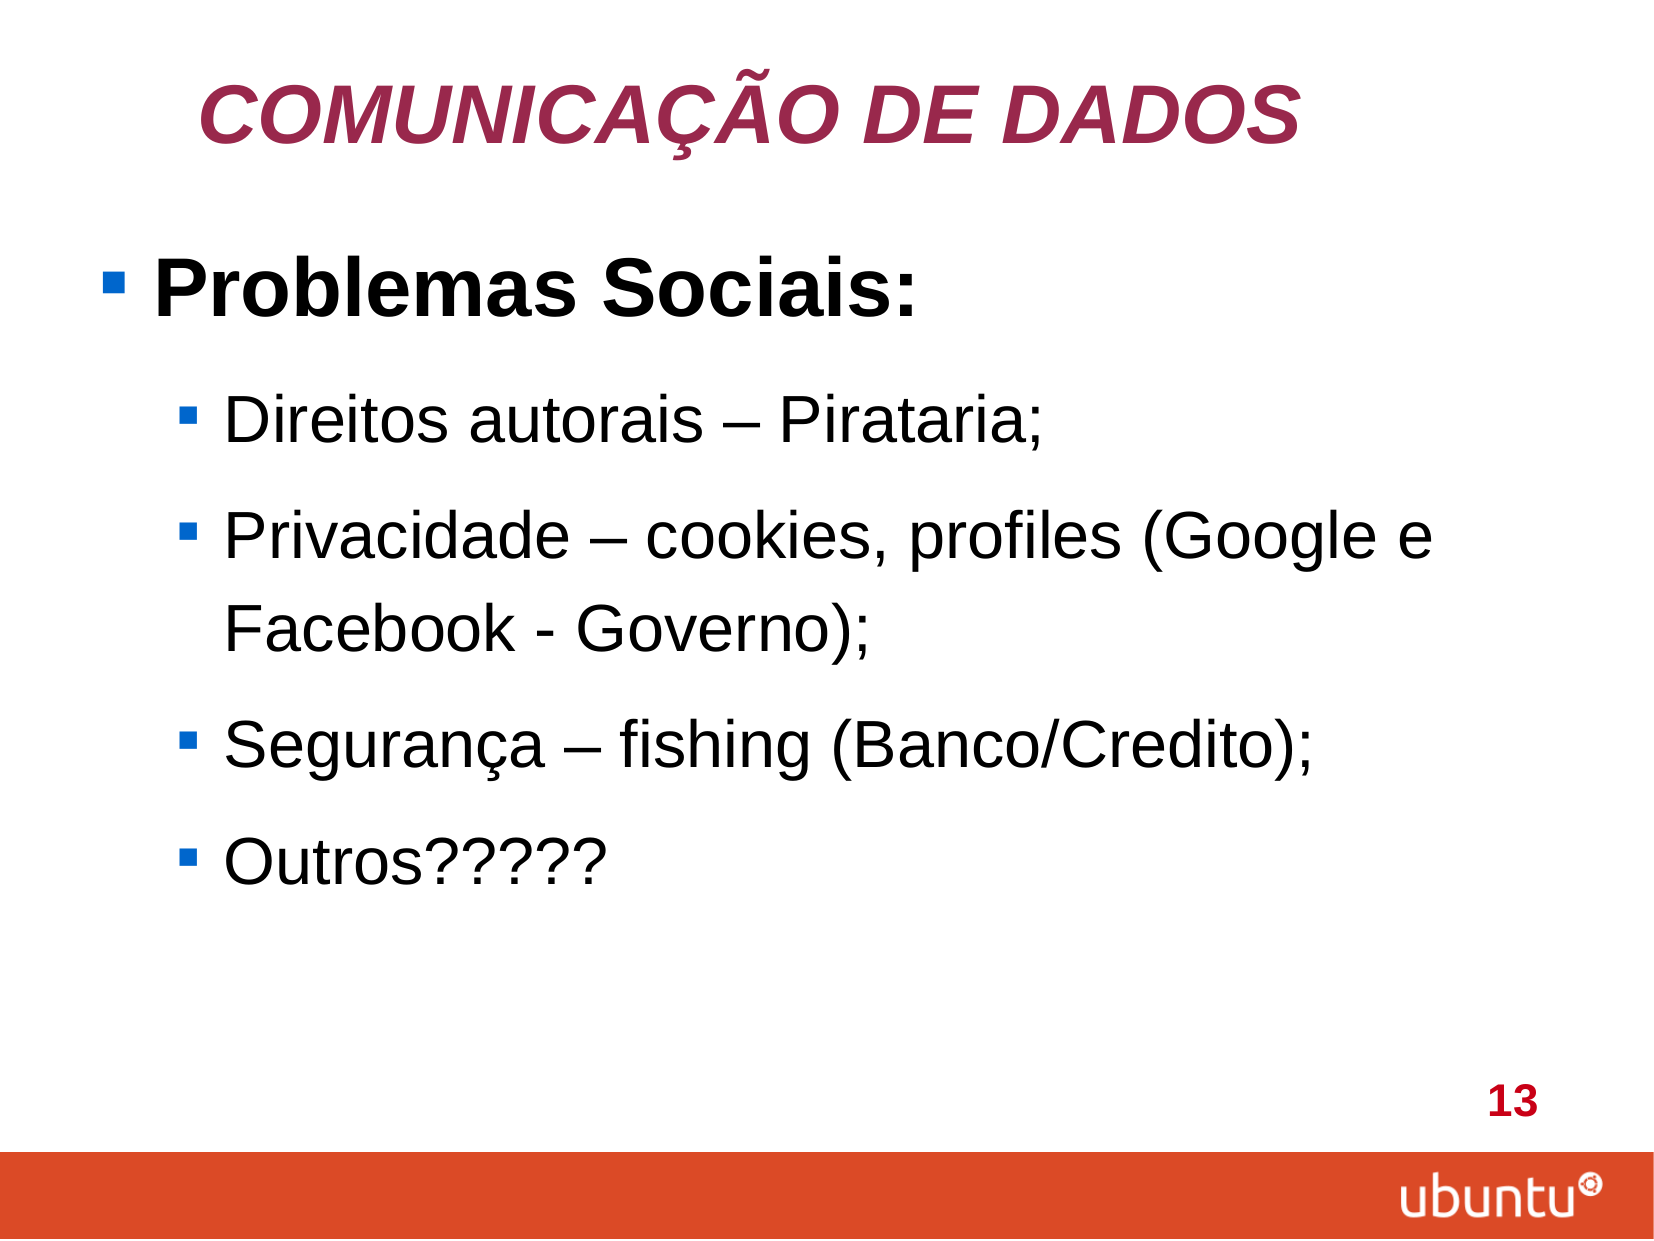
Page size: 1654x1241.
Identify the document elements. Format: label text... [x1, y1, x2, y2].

title COMUNICAÇÃO DE DADOS [5, 7, 1495, 200]
picture [0, 1152, 1654, 1239]
list Problemas Sociais: Direitos autorais – Pirataria; Privacidade – cookies, profiles (Google e Facebook - Governo); Segurança – fishing (Banco/Credito); Outros????? [82, 219, 1571, 1034]
text_box <number> [1473, 1063, 1654, 1134]
